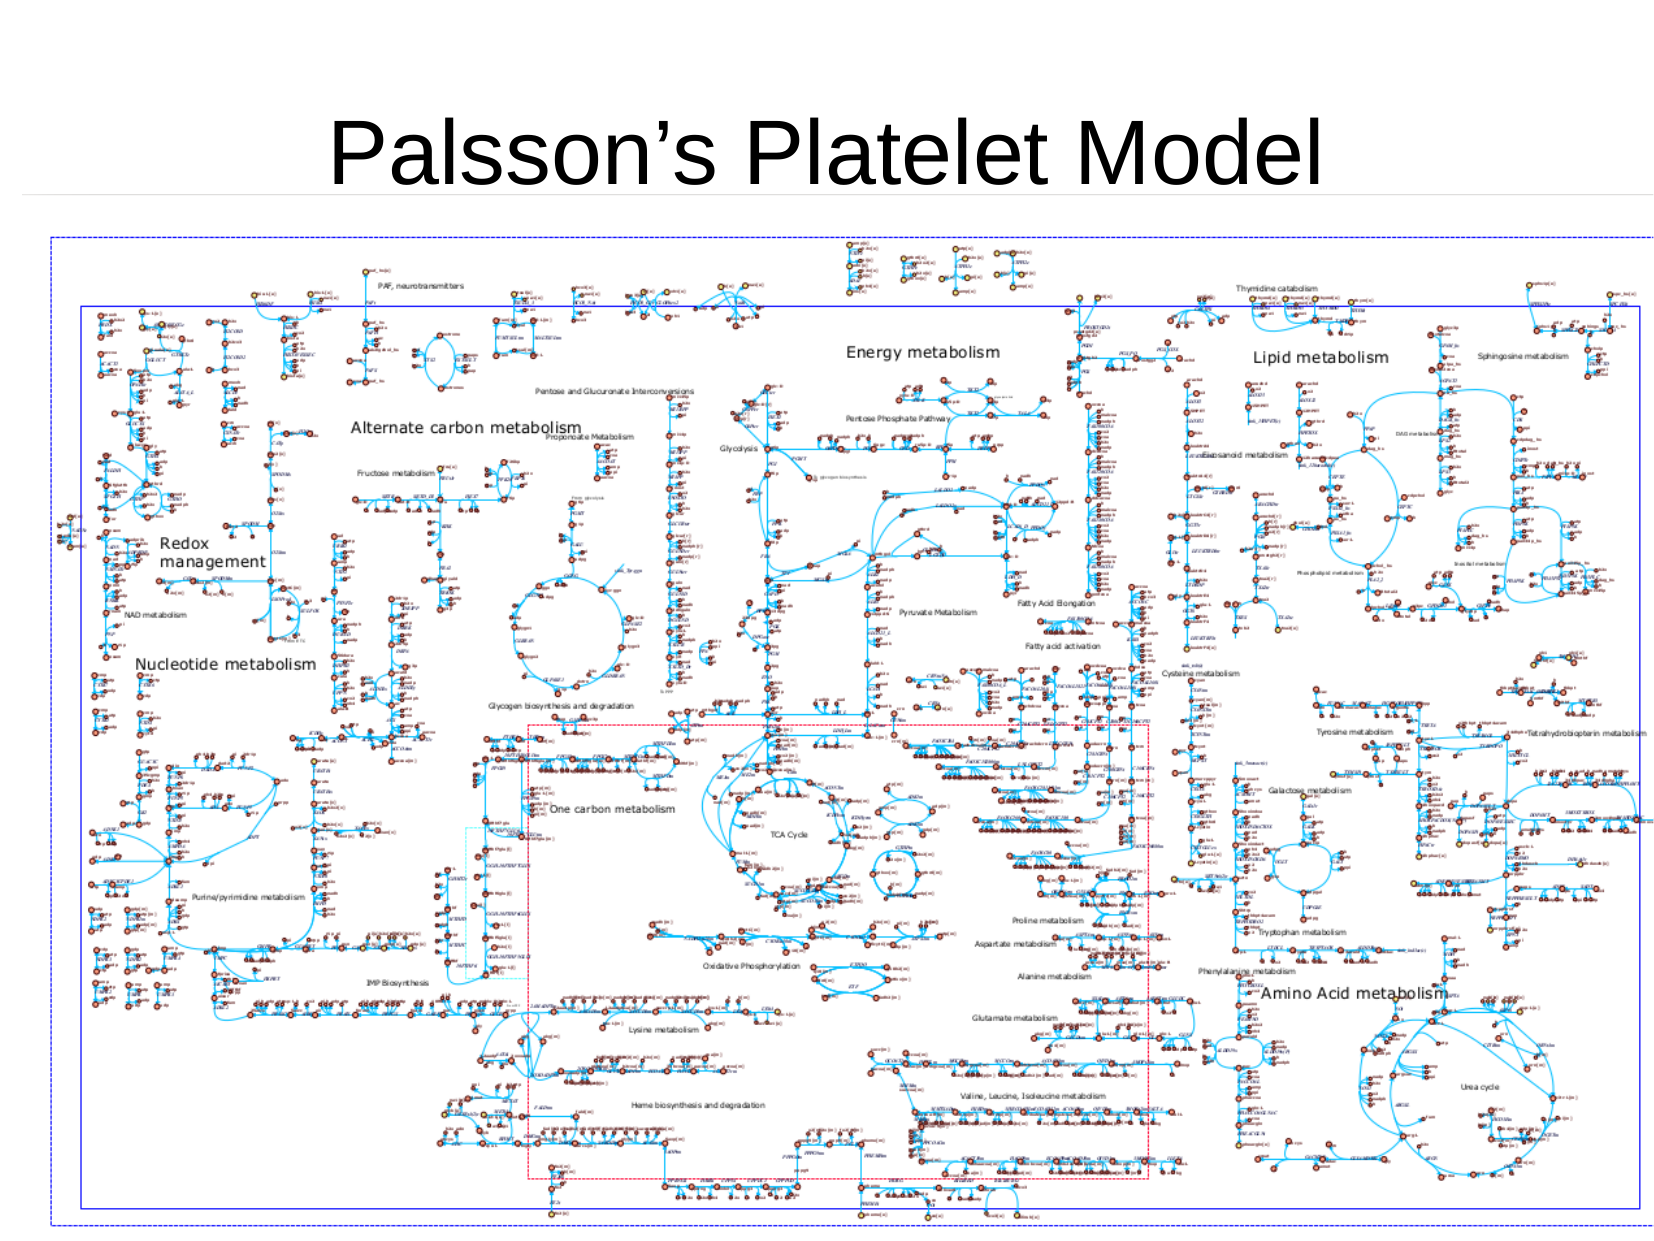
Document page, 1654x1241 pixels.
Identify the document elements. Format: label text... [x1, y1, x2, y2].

title Palsson’s Platelet Model [82, 49, 1571, 194]
picture [22, 194, 1654, 1233]
